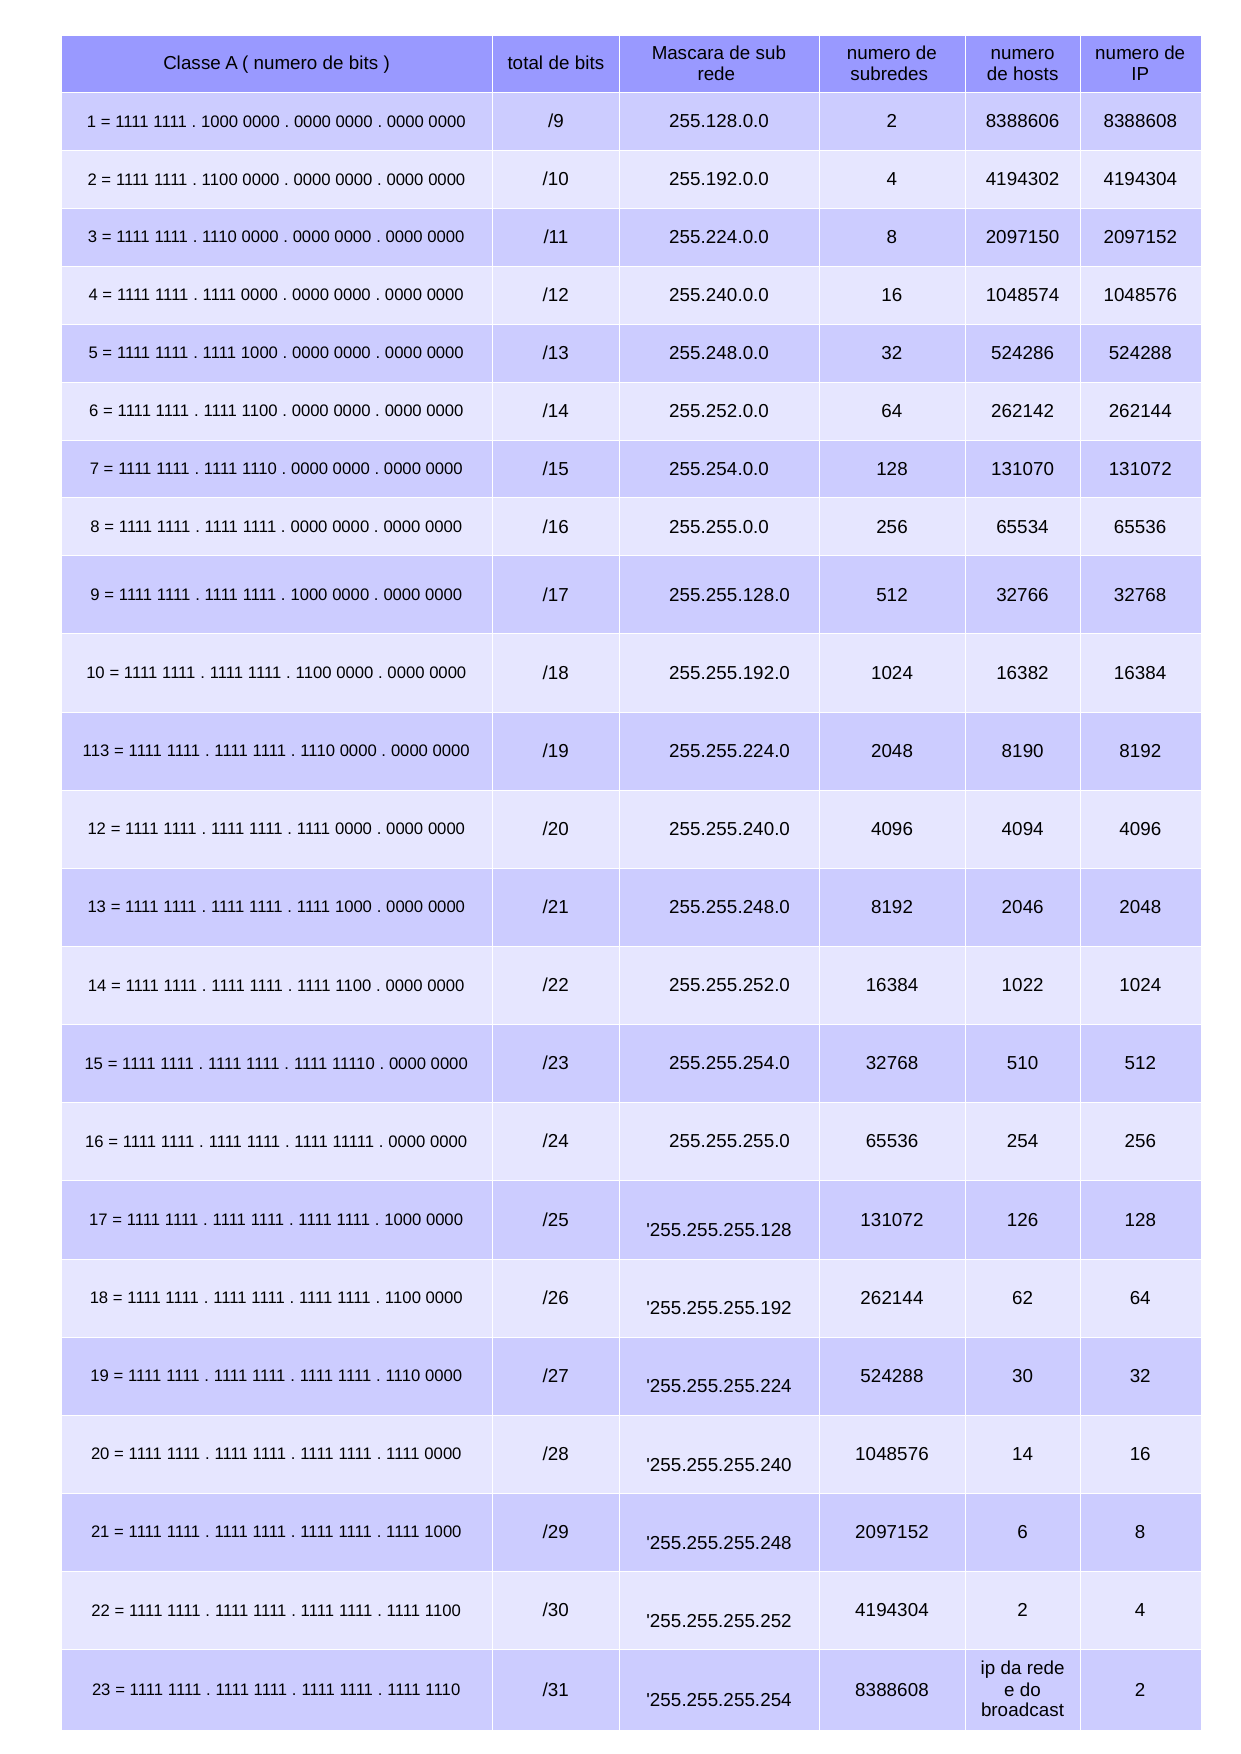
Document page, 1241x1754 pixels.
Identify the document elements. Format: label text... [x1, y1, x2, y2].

table_cell /20 [493, 791, 619, 868]
table_cell 2 = 1111 1111 . 1100 0000 . 0000 0000 . 0000 0000 [62, 151, 492, 208]
table_cell 4194304 [1081, 151, 1201, 208]
table_cell 2048 [1081, 869, 1201, 946]
table_cell 4094 [966, 791, 1080, 868]
table_cell /18 [493, 634, 619, 712]
table_cell 2 [1081, 1650, 1201, 1730]
table_cell 255.255.255.0 [620, 1103, 819, 1180]
table_cell /13 [493, 325, 619, 382]
table_cell 524288 [1081, 325, 1201, 382]
table_cell '255.255.255.240 [620, 1416, 819, 1493]
table_cell 3 = 1111 1111 . 1110 0000 . 0000 0000 . 0000 0000 [62, 209, 492, 266]
table_cell 10 = 1111 1111 . 1111 1111 . 1100 0000 . 0000 0000 [62, 634, 492, 712]
table_cell 8388606 [966, 93, 1080, 150]
table_header numero de subredes [820, 36, 965, 92]
table_cell 255.255.240.0 [620, 791, 819, 868]
table_cell /12 [493, 267, 619, 324]
table_cell 8388608 [820, 1650, 965, 1730]
table_cell /27 [493, 1338, 619, 1415]
table_cell 512 [820, 556, 965, 633]
table_cell 255.224.0.0 [620, 209, 819, 266]
table_cell /14 [493, 383, 619, 440]
table_cell 32 [820, 325, 965, 382]
table_cell 8192 [1081, 713, 1201, 790]
table_cell 4194302 [966, 151, 1080, 208]
table_cell 1022 [966, 947, 1080, 1024]
table_cell 524288 [820, 1338, 965, 1415]
table_cell /25 [493, 1181, 619, 1259]
table_cell /31 [493, 1650, 619, 1730]
table_cell 262144 [820, 1260, 965, 1337]
table_cell 255.128.0.0 [620, 93, 819, 150]
table_cell 64 [1081, 1260, 1201, 1337]
table_cell /10 [493, 151, 619, 208]
table_cell 254 [966, 1103, 1080, 1180]
table_cell 32768 [820, 1025, 965, 1102]
table_cell '255.255.255.224 [620, 1338, 819, 1415]
table_cell ip da rede e do broadcast [966, 1650, 1080, 1730]
table_cell /9 [493, 93, 619, 150]
table_cell '255.255.255.254 [620, 1650, 819, 1730]
table_cell 255.255.254.0 [620, 1025, 819, 1102]
table_cell 32766 [966, 556, 1080, 633]
table_cell 4 [820, 151, 965, 208]
table_cell 510 [966, 1025, 1080, 1102]
table_cell 255.248.0.0 [620, 325, 819, 382]
table_cell 1024 [1081, 947, 1201, 1024]
table_cell 1048576 [820, 1416, 965, 1493]
table_cell /19 [493, 713, 619, 790]
table_cell 32 [1081, 1338, 1201, 1415]
table_cell 16 = 1111 1111 . 1111 1111 . 1111 11111 . 0000 0000 [62, 1103, 492, 1180]
table_cell 128 [1081, 1181, 1201, 1259]
table_cell /30 [493, 1572, 619, 1649]
table_cell 2097152 [1081, 209, 1201, 266]
table_cell 15 = 1111 1111 . 1111 1111 . 1111 11110 . 0000 0000 [62, 1025, 492, 1102]
table_cell 4 = 1111 1111 . 1111 0000 . 0000 0000 . 0000 0000 [62, 267, 492, 324]
table_cell 262144 [1081, 383, 1201, 440]
table_cell 16 [1081, 1416, 1201, 1493]
table_cell '255.255.255.252 [620, 1572, 819, 1649]
table_cell /29 [493, 1494, 619, 1571]
table_cell 7 = 1111 1111 . 1111 1110 . 0000 0000 . 0000 0000 [62, 441, 492, 497]
table_cell 2048 [820, 713, 965, 790]
table_cell 2 [820, 93, 965, 150]
table_cell 113 = 1111 1111 . 1111 1111 . 1110 0000 . 0000 0000 [62, 713, 492, 790]
table_cell 131070 [966, 441, 1080, 497]
table_cell 256 [1081, 1103, 1201, 1180]
table_cell 12 = 1111 1111 . 1111 1111 . 1111 0000 . 0000 0000 [62, 791, 492, 868]
table_cell 255.254.0.0 [620, 441, 819, 497]
table_header numero de IP [1081, 36, 1201, 92]
table_cell 14 [966, 1416, 1080, 1493]
table_cell 20 = 1111 1111 . 1111 1111 . 1111 1111 . 1111 0000 [62, 1416, 492, 1493]
table_header Classe A ( numero de bits ) [62, 36, 492, 92]
table_cell 524286 [966, 325, 1080, 382]
table_cell /26 [493, 1260, 619, 1337]
table_cell /15 [493, 441, 619, 497]
table_cell 8 [820, 209, 965, 266]
table_cell /28 [493, 1416, 619, 1493]
table_cell 14 = 1111 1111 . 1111 1111 . 1111 1100 . 0000 0000 [62, 947, 492, 1024]
table_cell /17 [493, 556, 619, 633]
table_cell 4 [1081, 1572, 1201, 1649]
table_cell 23 = 1111 1111 . 1111 1111 . 1111 1111 . 1111 1110 [62, 1650, 492, 1730]
table_header Mascara de sub rede [620, 36, 819, 92]
table_cell 4096 [820, 791, 965, 868]
table_cell 255.255.248.0 [620, 869, 819, 946]
table_cell '255.255.255.128 [620, 1181, 819, 1259]
table_cell 18 = 1111 1111 . 1111 1111 . 1111 1111 . 1100 0000 [62, 1260, 492, 1337]
table_cell 126 [966, 1181, 1080, 1259]
table_cell 8192 [820, 869, 965, 946]
table_cell '255.255.255.248 [620, 1494, 819, 1571]
table_cell 65534 [966, 498, 1080, 555]
table_cell 6 [966, 1494, 1080, 1571]
table_cell /24 [493, 1103, 619, 1180]
table_cell 2 [966, 1572, 1080, 1649]
table_cell 19 = 1111 1111 . 1111 1111 . 1111 1111 . 1110 0000 [62, 1338, 492, 1415]
table_cell /21 [493, 869, 619, 946]
table_cell 255.255.128.0 [620, 556, 819, 633]
table_cell 1048574 [966, 267, 1080, 324]
table_cell 1048576 [1081, 267, 1201, 324]
table_cell 8 = 1111 1111 . 1111 1111 . 0000 0000 . 0000 0000 [62, 498, 492, 555]
table_cell 8190 [966, 713, 1080, 790]
table_cell 128 [820, 441, 965, 497]
table_cell 64 [820, 383, 965, 440]
table_header numero de hosts [966, 36, 1080, 92]
table_cell /22 [493, 947, 619, 1024]
table_cell 512 [1081, 1025, 1201, 1102]
table_cell 255.255.0.0 [620, 498, 819, 555]
table_cell 22 = 1111 1111 . 1111 1111 . 1111 1111 . 1111 1100 [62, 1572, 492, 1649]
table_cell 8388608 [1081, 93, 1201, 150]
table_cell 5 = 1111 1111 . 1111 1000 . 0000 0000 . 0000 0000 [62, 325, 492, 382]
table_cell 6 = 1111 1111 . 1111 1100 . 0000 0000 . 0000 0000 [62, 383, 492, 440]
table_cell 16382 [966, 634, 1080, 712]
table_cell 65536 [1081, 498, 1201, 555]
table_cell 131072 [820, 1181, 965, 1259]
table_cell 62 [966, 1260, 1080, 1337]
table_cell 255.192.0.0 [620, 151, 819, 208]
table_cell 131072 [1081, 441, 1201, 497]
table_cell 1 = 1111 1111 . 1000 0000 . 0000 0000 . 0000 0000 [62, 93, 492, 150]
table_cell 255.255.252.0 [620, 947, 819, 1024]
table_cell '255.255.255.192 [620, 1260, 819, 1337]
table_cell 21 = 1111 1111 . 1111 1111 . 1111 1111 . 1111 1000 [62, 1494, 492, 1571]
table_cell 8 [1081, 1494, 1201, 1571]
table_cell 262142 [966, 383, 1080, 440]
table_cell 4096 [1081, 791, 1201, 868]
table_cell 65536 [820, 1103, 965, 1180]
table_cell /23 [493, 1025, 619, 1102]
table_cell 1024 [820, 634, 965, 712]
table_cell 255.240.0.0 [620, 267, 819, 324]
table_cell 16384 [1081, 634, 1201, 712]
table_cell /11 [493, 209, 619, 266]
table_cell 256 [820, 498, 965, 555]
table_cell 2097150 [966, 209, 1080, 266]
table_cell 32768 [1081, 556, 1201, 633]
table_cell 17 = 1111 1111 . 1111 1111 . 1111 1111 . 1000 0000 [62, 1181, 492, 1259]
table_cell /16 [493, 498, 619, 555]
table_cell 4194304 [820, 1572, 965, 1649]
table_cell 2097152 [820, 1494, 965, 1571]
table_cell 9 = 1111 1111 . 1111 1111 . 1000 0000 . 0000 0000 [62, 556, 492, 633]
table_header total de bits [493, 36, 619, 92]
table_cell 30 [966, 1338, 1080, 1415]
table_cell 16 [820, 267, 965, 324]
table_cell 13 = 1111 1111 . 1111 1111 . 1111 1000 . 0000 0000 [62, 869, 492, 946]
table_cell 2046 [966, 869, 1080, 946]
table_cell 255.255.192.0 [620, 634, 819, 712]
table_cell 255.255.224.0 [620, 713, 819, 790]
table_cell 255.252.0.0 [620, 383, 819, 440]
table_cell 16384 [820, 947, 965, 1024]
